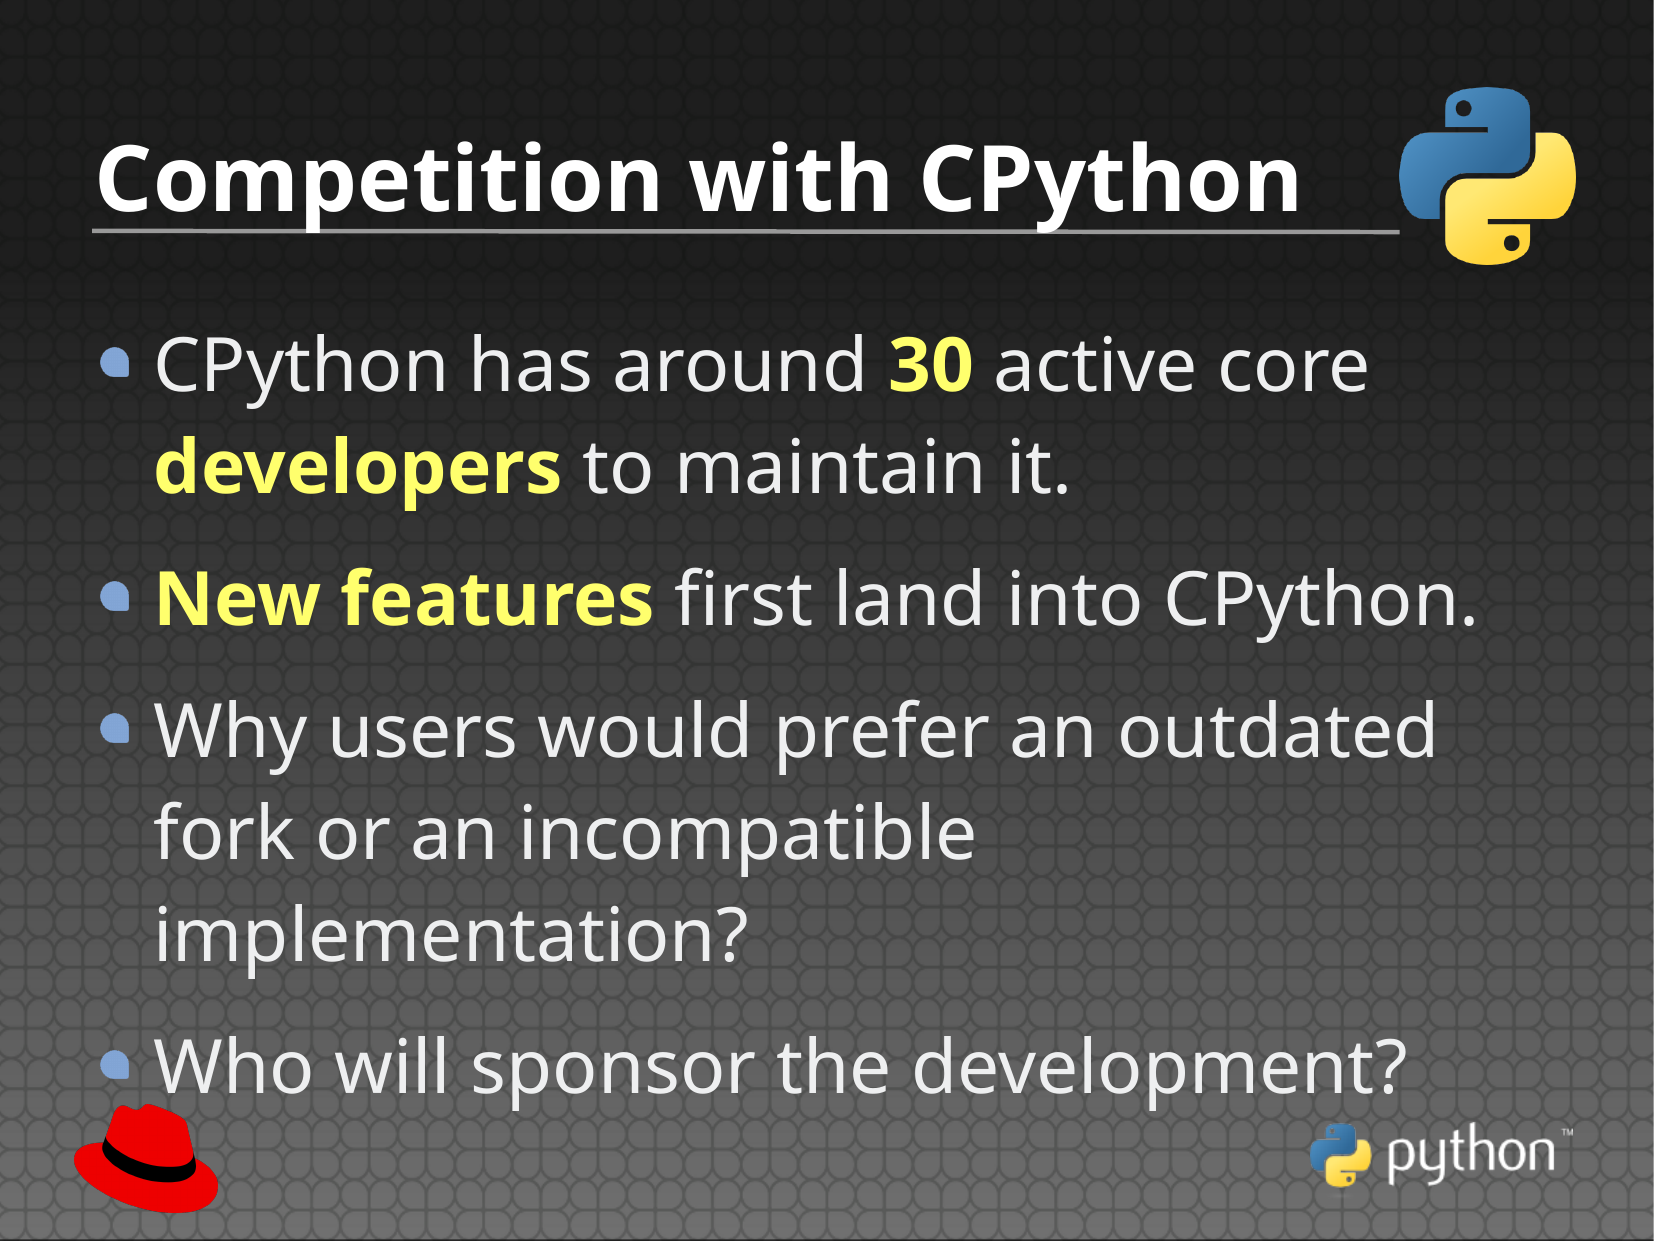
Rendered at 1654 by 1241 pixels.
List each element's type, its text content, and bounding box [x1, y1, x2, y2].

list CPython has around 30 active core developers to maintain it. New features first land into CPython. Why users would prefer an outdated fork or an incompatible implementation? Who will sponsor the development? [82, 311, 1571, 1068]
picture [0, 0, 1654, 1241]
title Competition with CPython [94, 100, 1426, 251]
